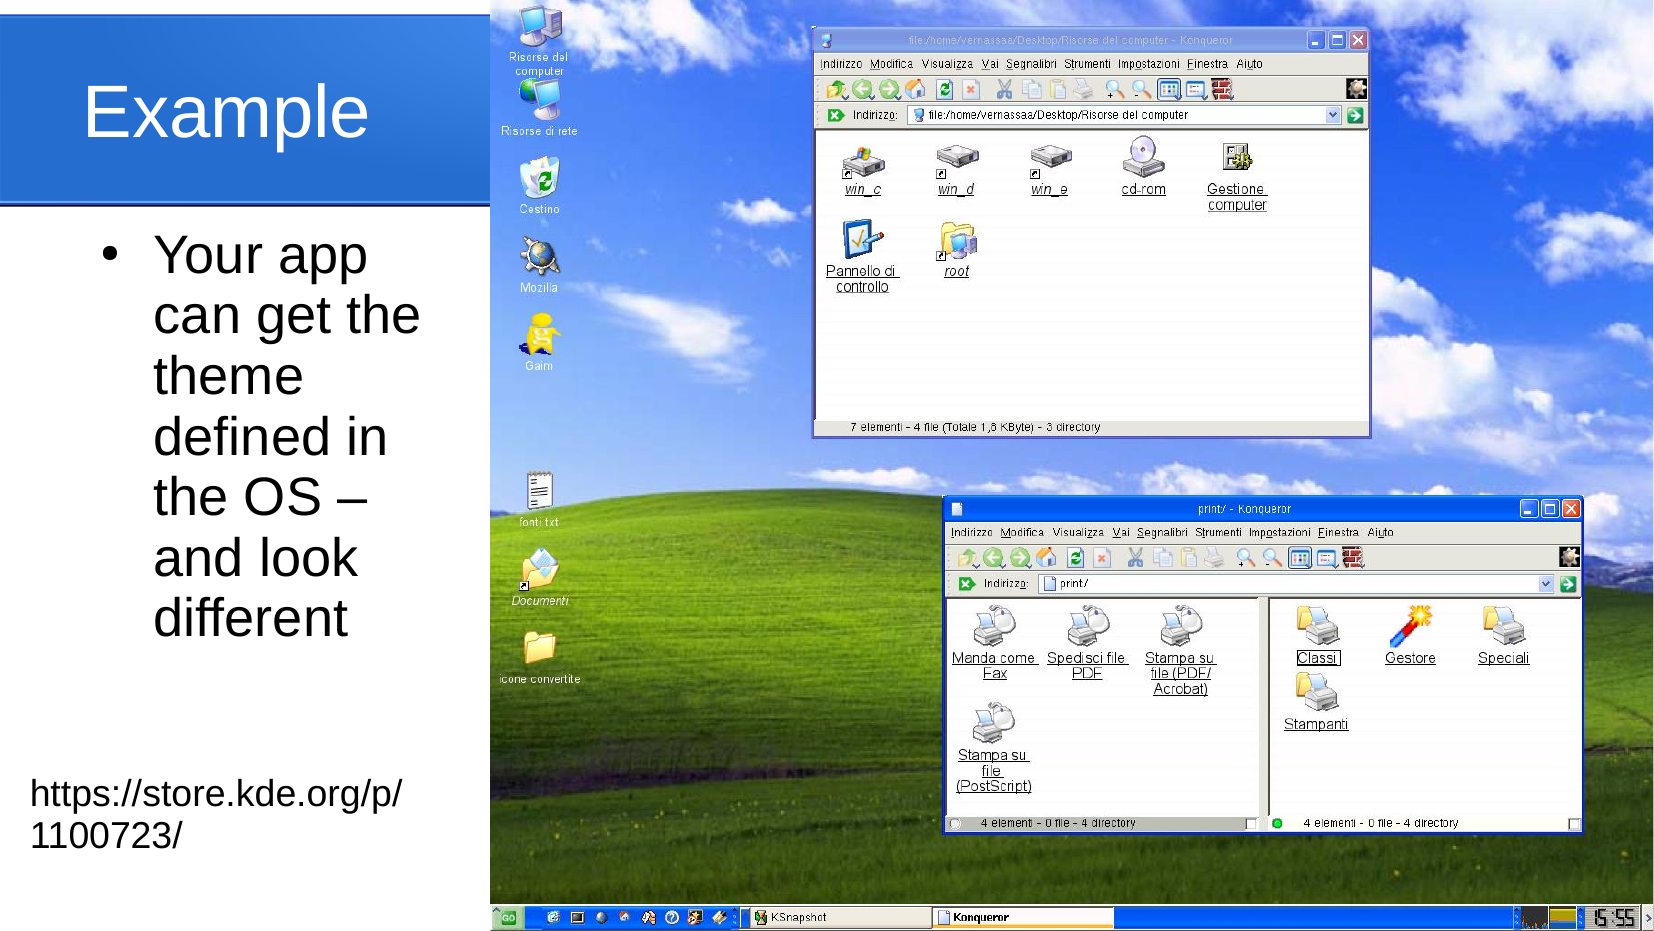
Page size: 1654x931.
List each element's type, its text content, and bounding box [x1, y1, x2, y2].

picture [490, 0, 1654, 931]
text_box https://store.kde.org/p/1100723/ [15, 765, 481, 864]
title Example [82, 35, 490, 189]
list Your app can get the theme defined in the OS – and look different [82, 224, 466, 764]
